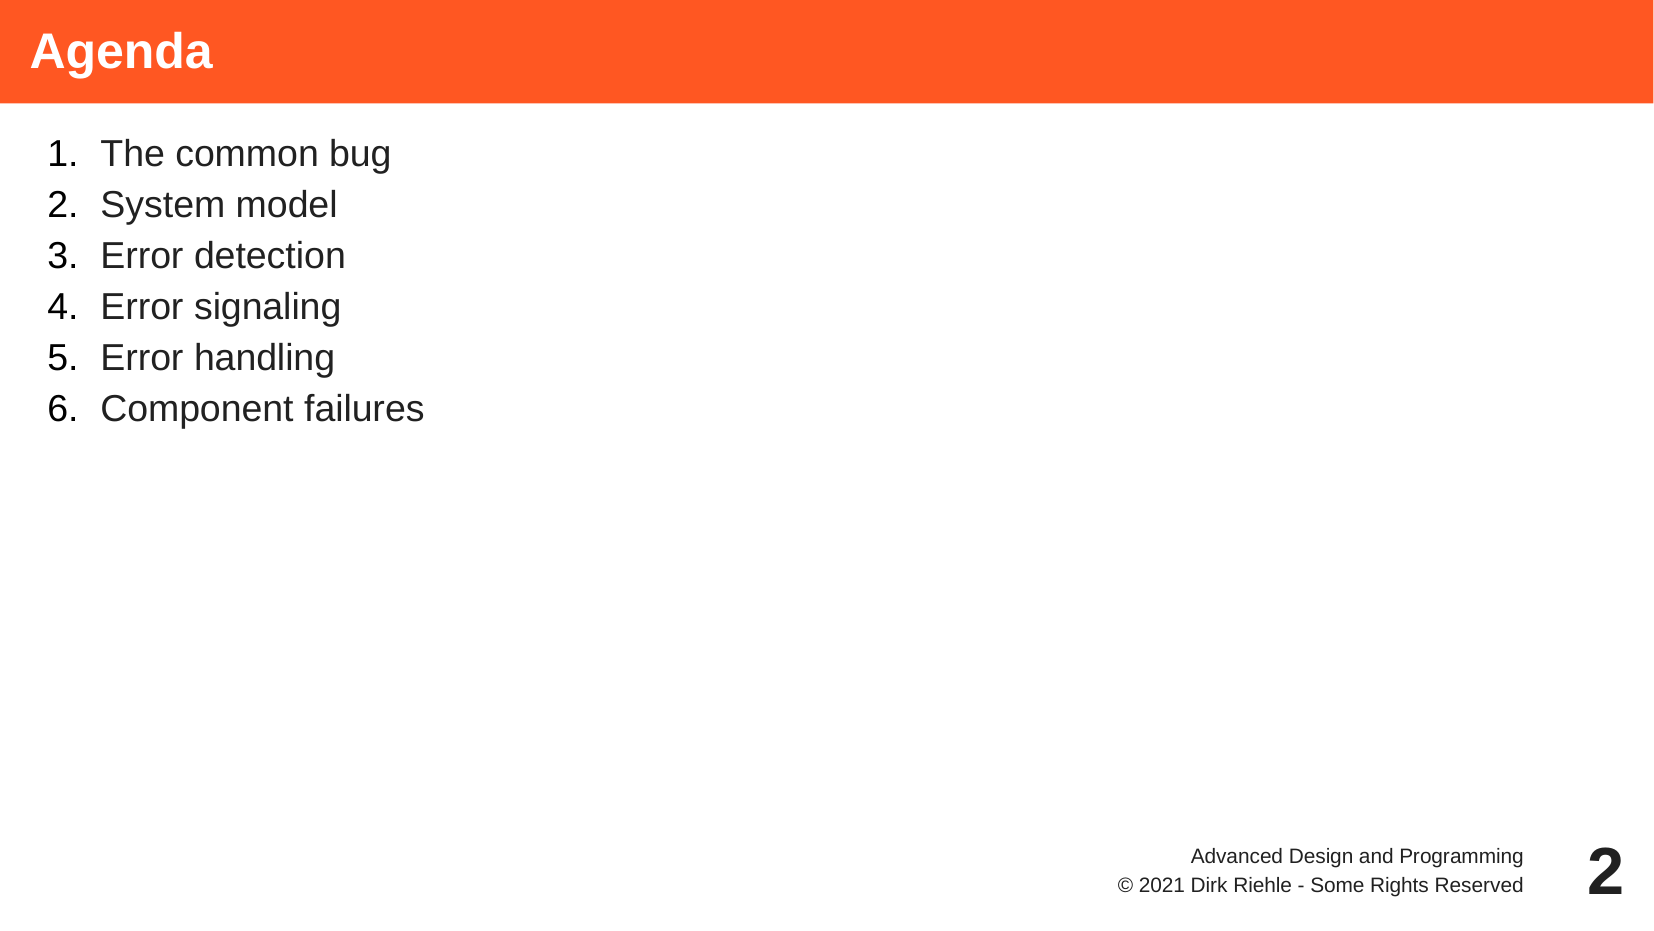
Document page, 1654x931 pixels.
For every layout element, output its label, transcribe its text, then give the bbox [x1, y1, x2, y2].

list The common bug System model Error detection Error signaling Error handling Component failures [29, 132, 1625, 813]
title Agenda [0, 0, 1654, 104]
